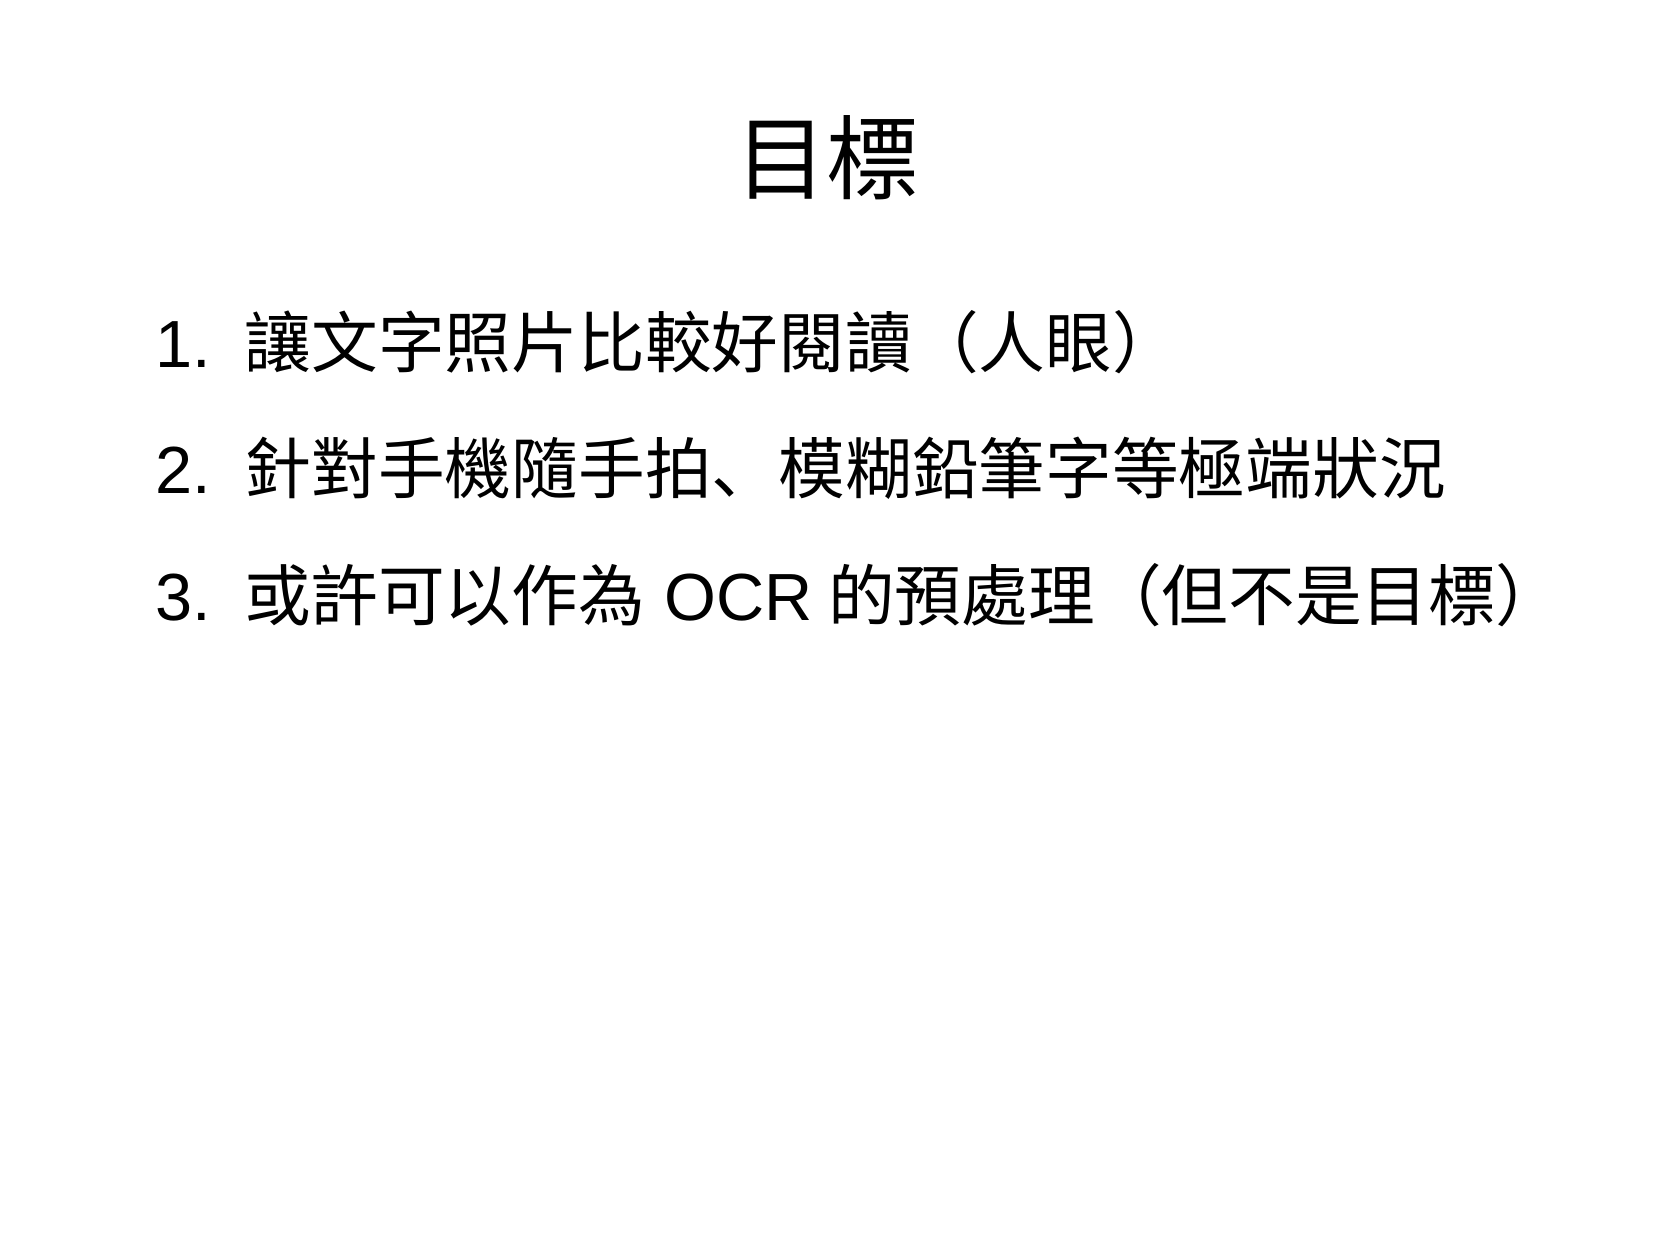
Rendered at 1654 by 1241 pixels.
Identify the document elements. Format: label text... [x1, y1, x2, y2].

title 目標 [82, 49, 1571, 257]
list 1. 讓文字照片比較好閱讀（人眼） 2. 針對手機隨手拍、模糊鉛筆字等極端狀況 3. 或許可以作為OCR的預處理（但不是目標） [82, 290, 1571, 1010]
